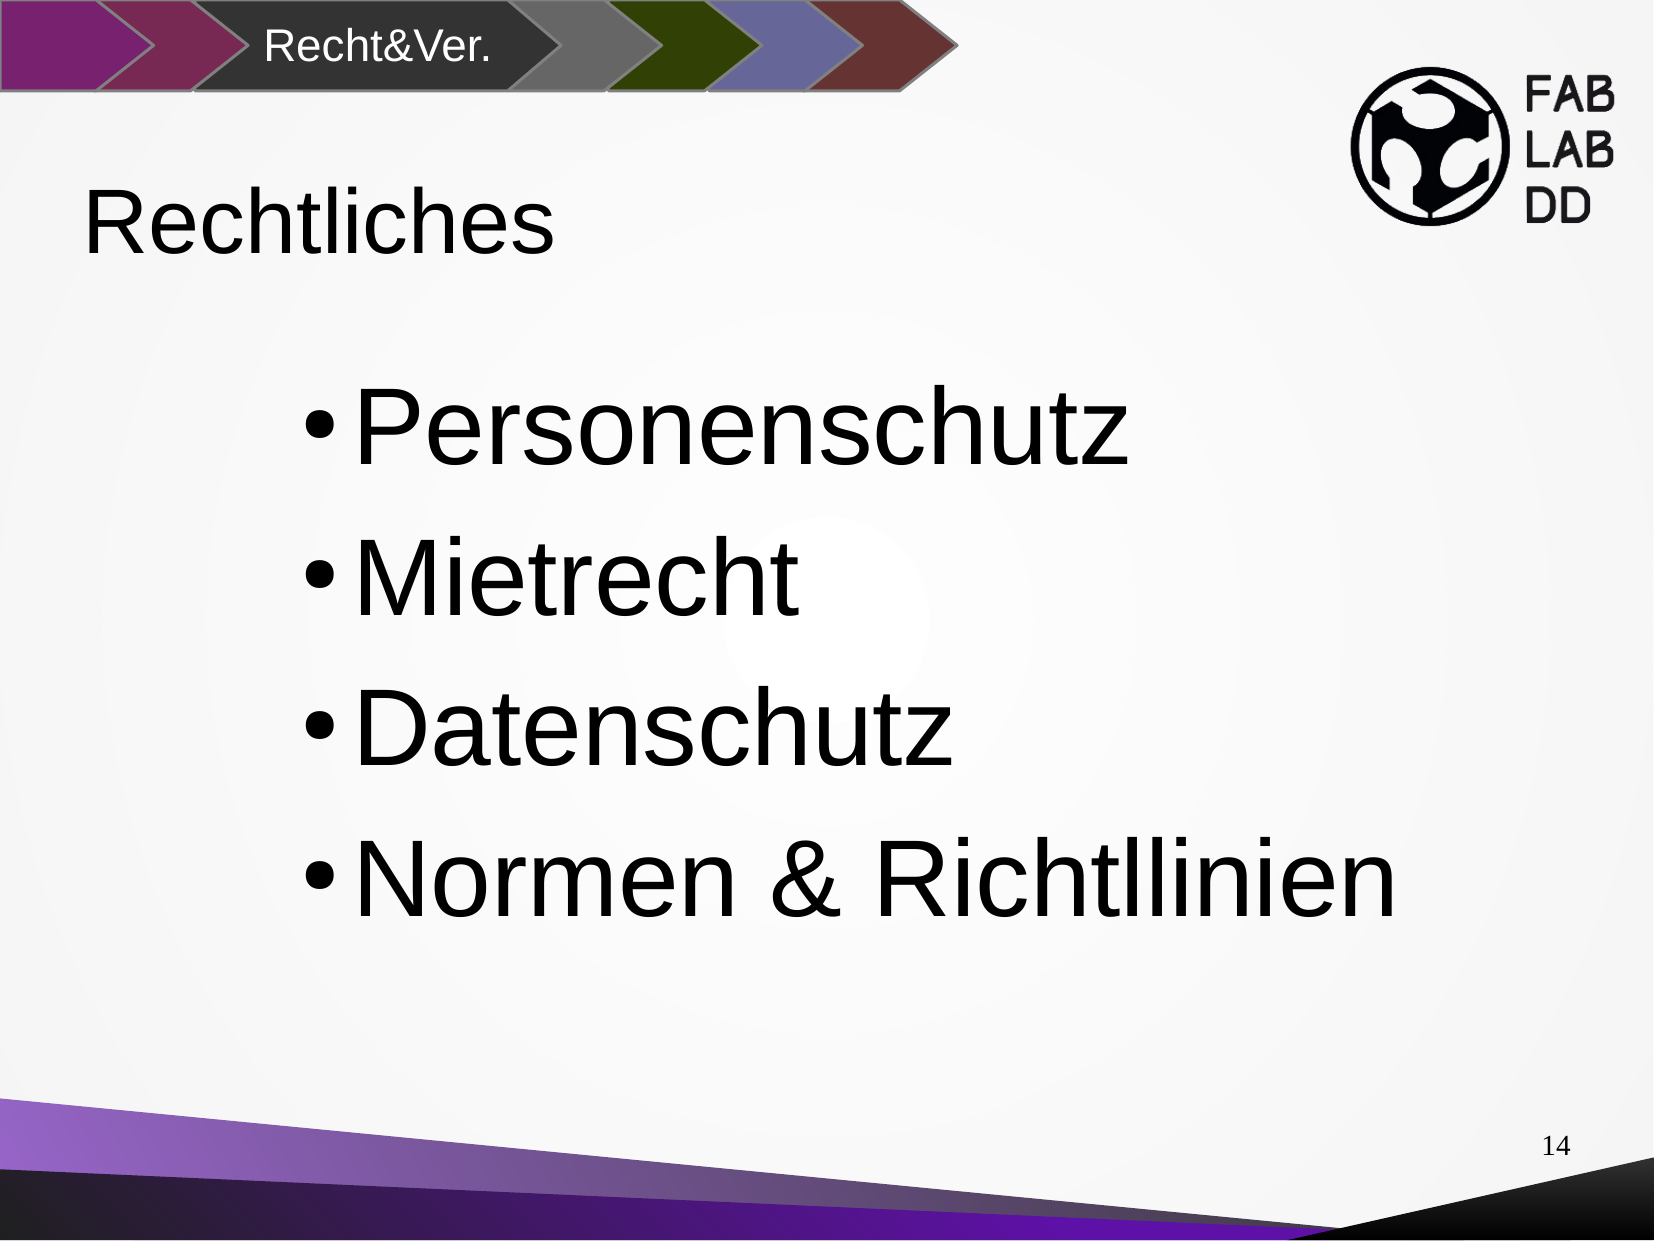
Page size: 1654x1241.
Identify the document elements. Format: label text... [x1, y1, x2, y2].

text_box [0, 0, 249, 91]
list Personenschutz Mietrecht Datenschutz Normen & Richtllinien [283, 366, 1406, 974]
text_box [509, 0, 958, 91]
text_box Recht&Ver. [194, 0, 562, 91]
picture [1324, 36, 1642, 257]
title Rechtliches [82, 118, 1300, 326]
